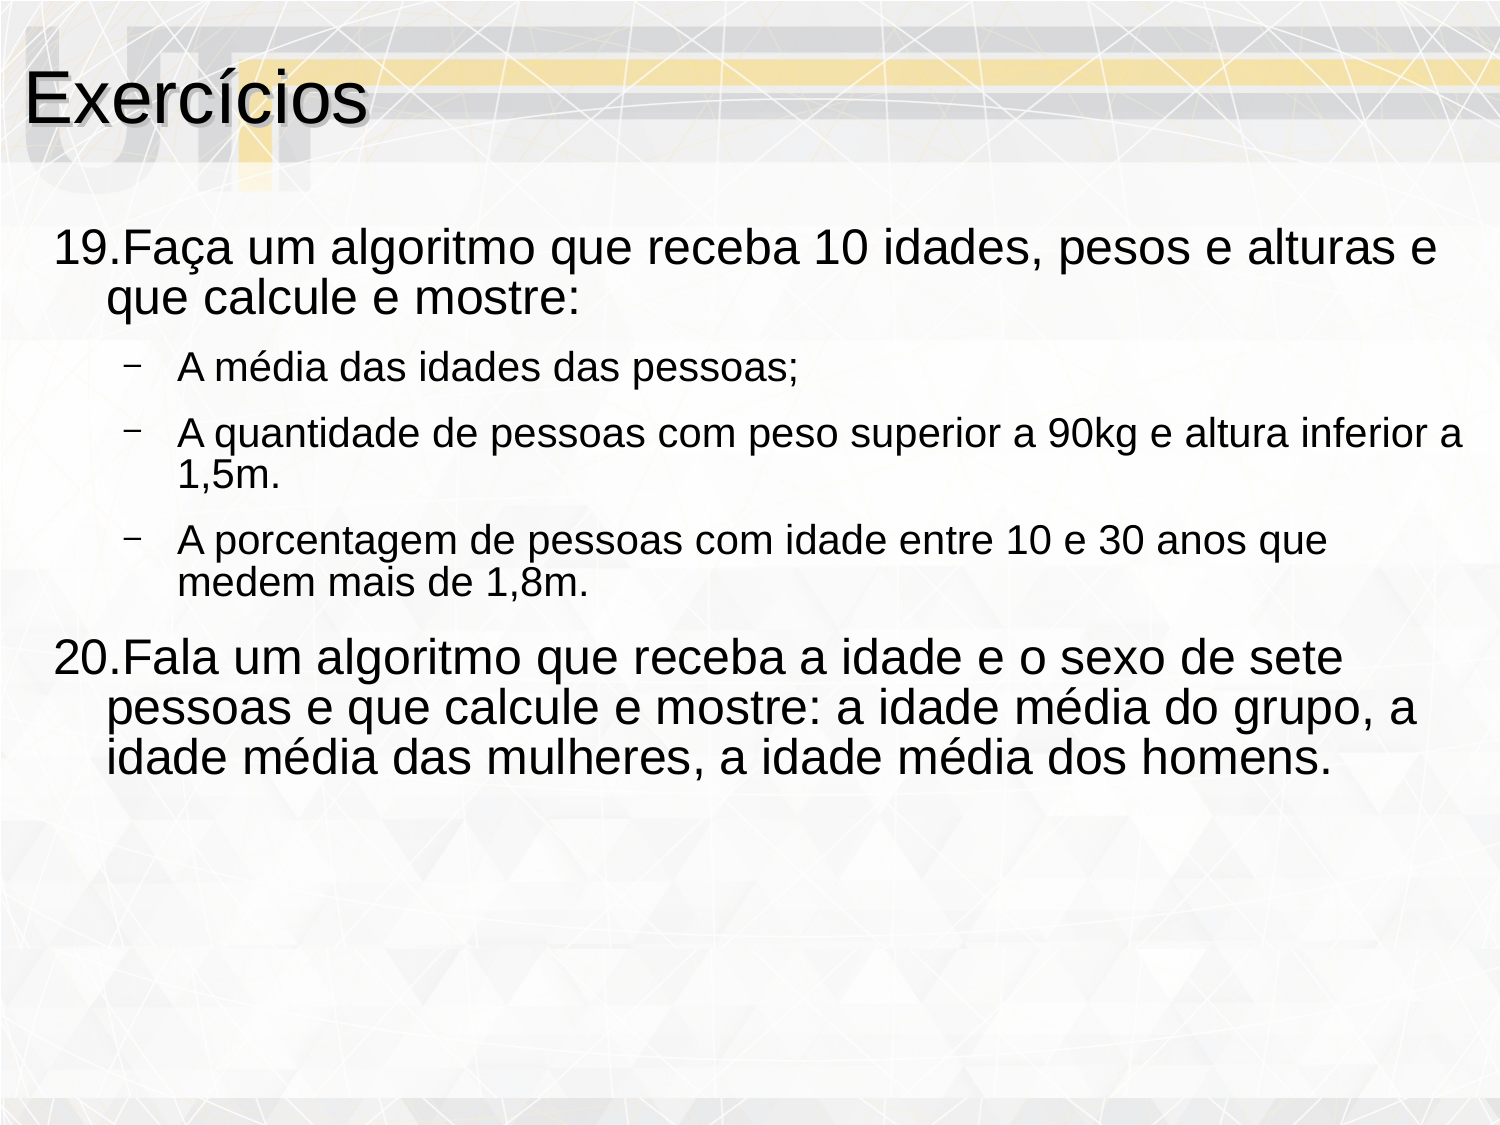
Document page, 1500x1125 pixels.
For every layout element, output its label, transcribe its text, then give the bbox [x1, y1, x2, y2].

table_cell F [1, 1, 1500, 1125]
list Faça um algoritmo que receba 10 idades, pesos e alturas e que calcule e mostre: A média das idades das pessoas; A quantidade de pessoas com peso superior a 90kg e altura inferior a 1,5m. A porcentagem de pessoas com idade entre 10 e 30 anos que medem mais de 1,8m. Fala um algoritmo que receba a idade e o sexo de sete pessoas e que calcule e mostre: a idade média do grupo, a idade média das mulheres, a idade média dos homens. [35, 224, 1477, 1087]
title Exercícios [23, 18, 1489, 178]
